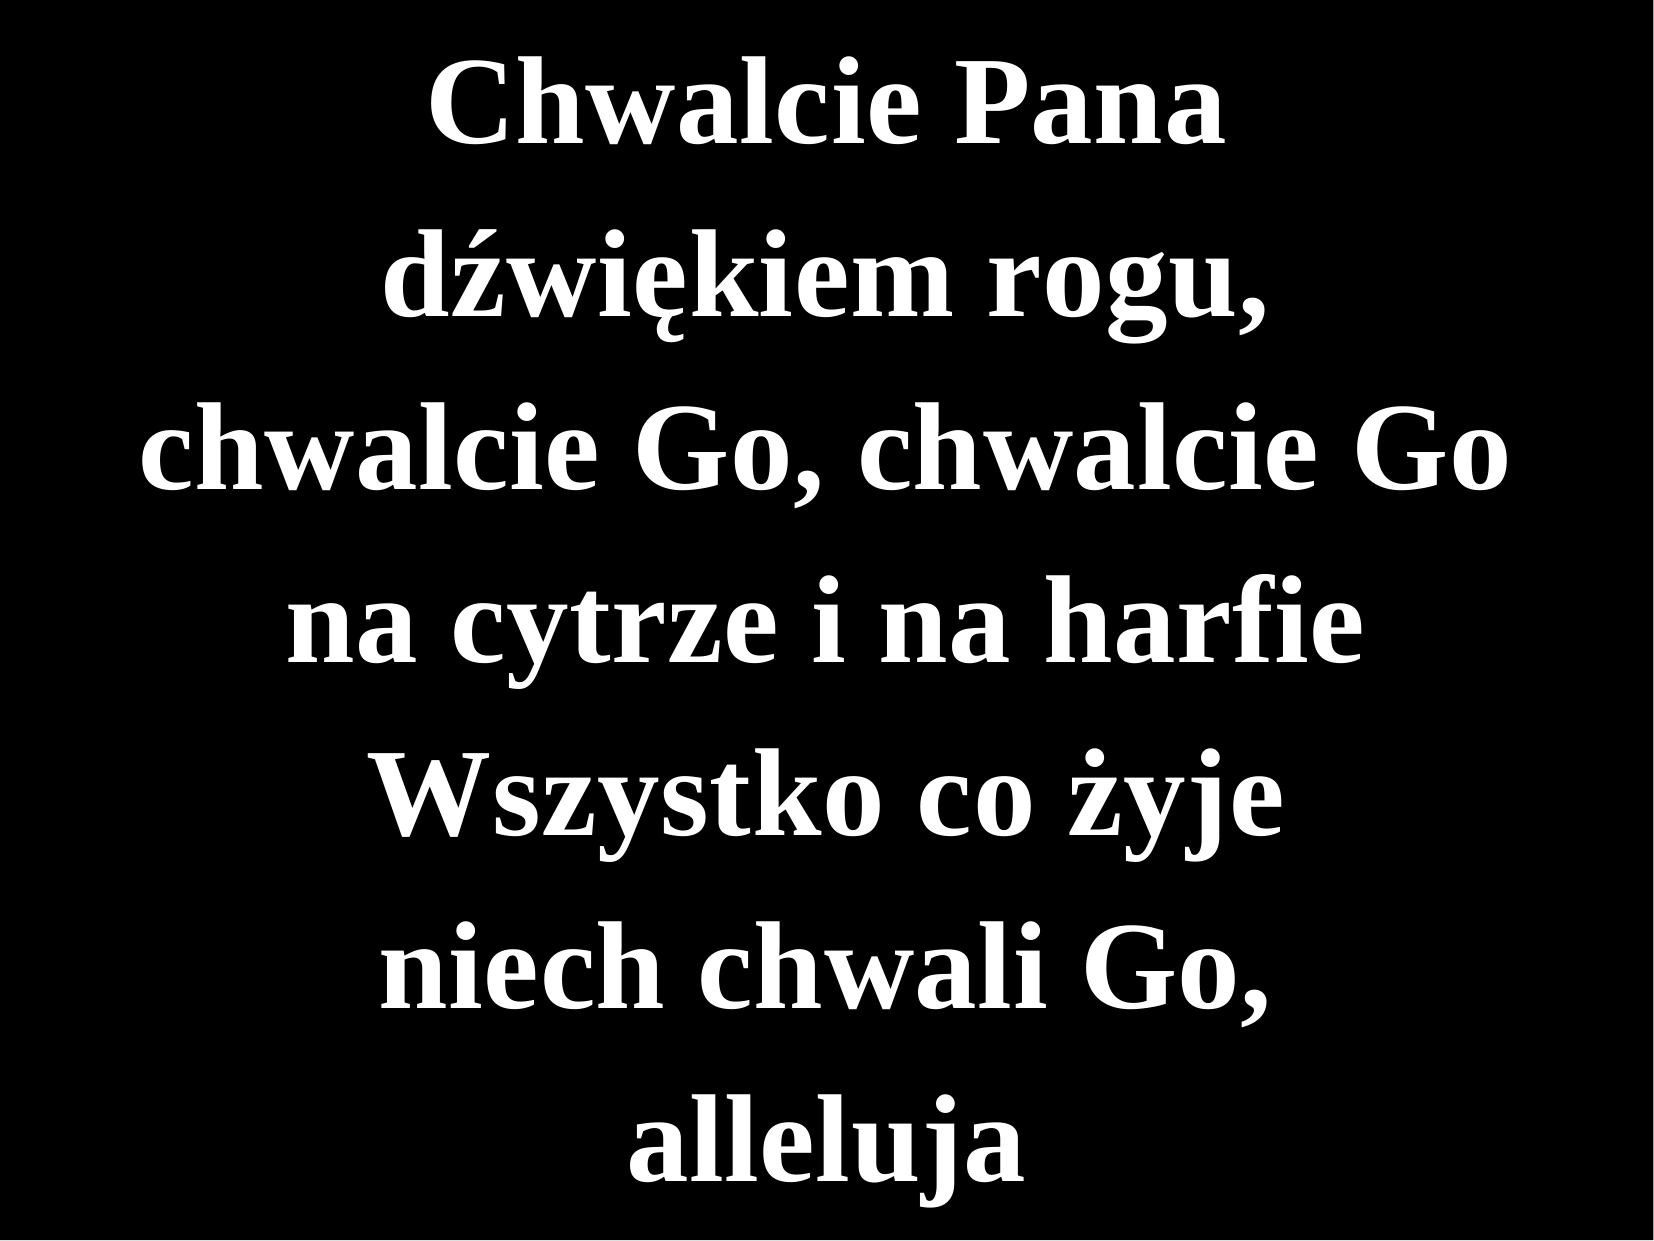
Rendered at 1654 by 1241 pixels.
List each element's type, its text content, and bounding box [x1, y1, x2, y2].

title Chwalcie Pana ppp dźwiękiem rogu, ppp chwalcie Go, chwalcie Go ppp na cytrze i na harfie ppp Wszystko co żyje ppp niech chwali Go, ppp alleluja [0, 0, 1654, 1241]
